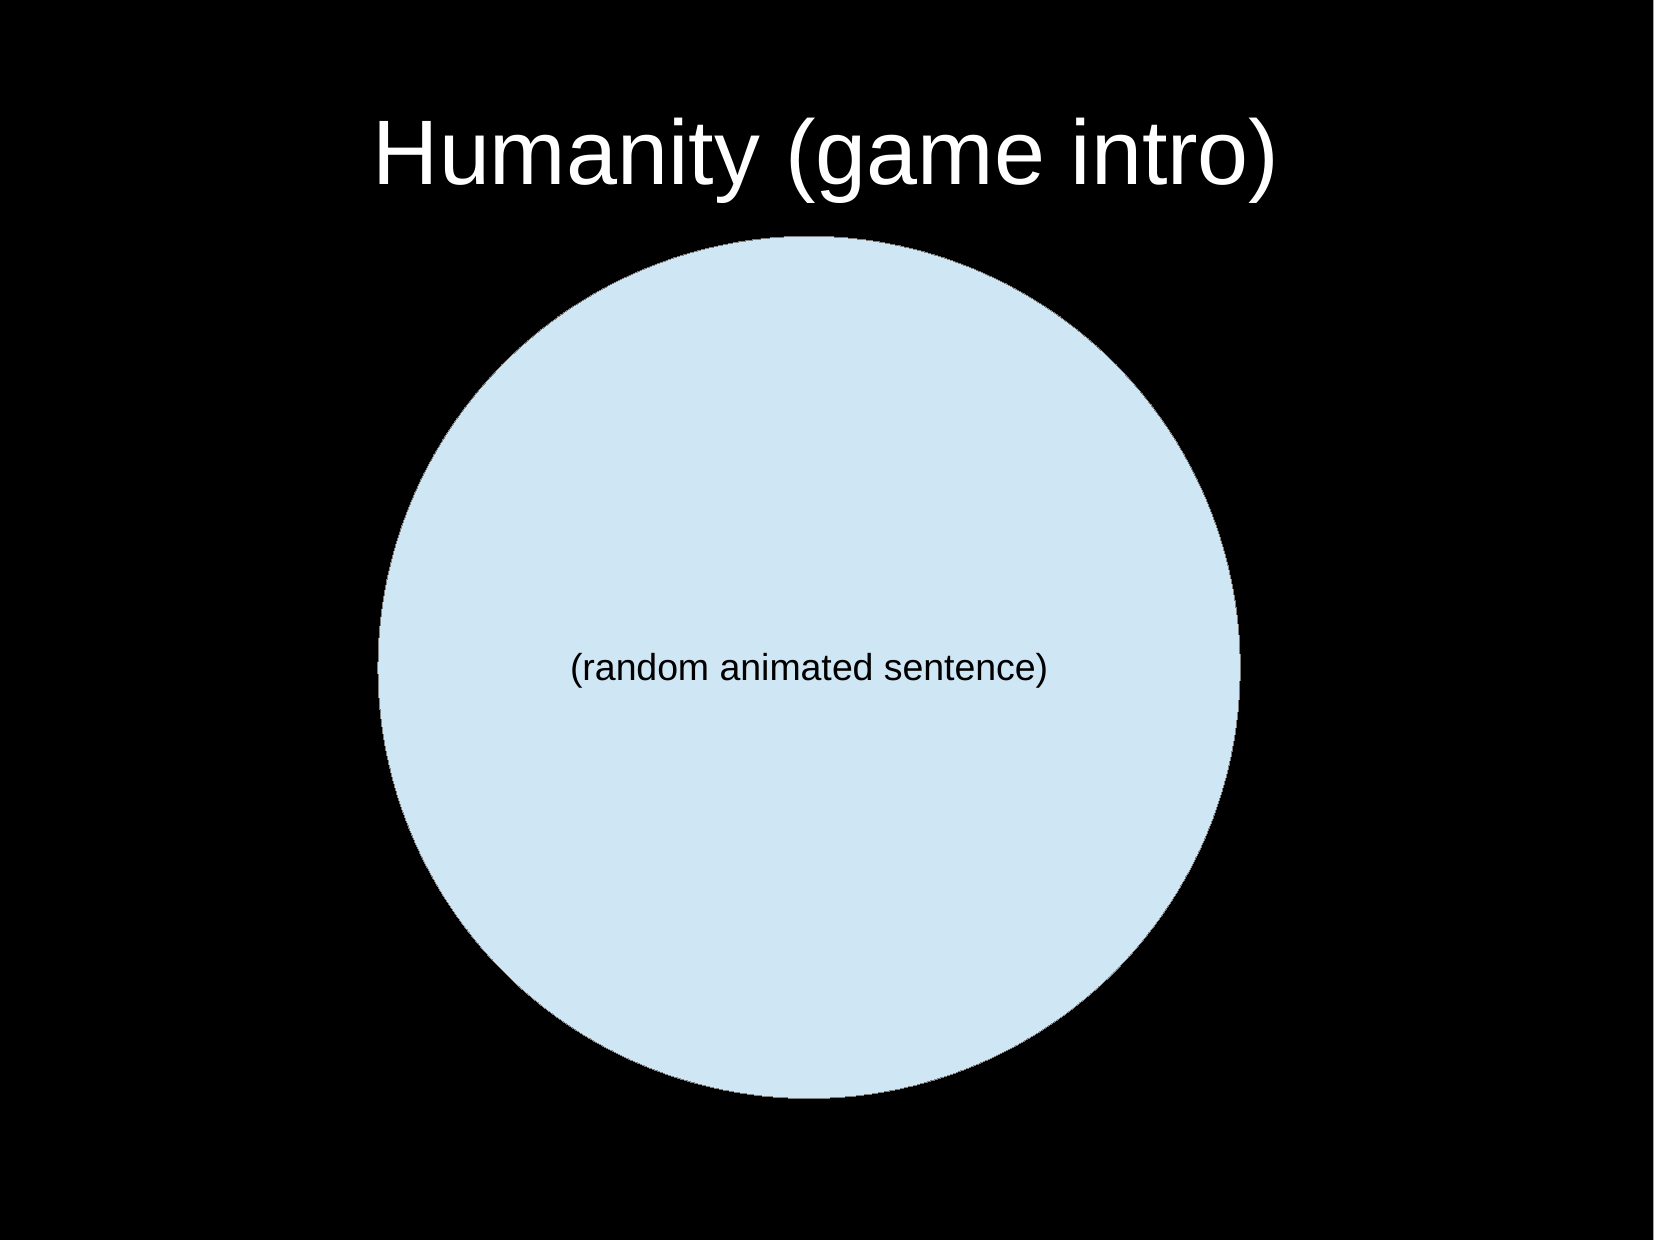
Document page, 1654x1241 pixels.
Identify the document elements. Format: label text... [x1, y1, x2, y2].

text_box (random animated sentence) [377, 236, 1241, 1099]
title Humanity (game intro) [82, 49, 1571, 257]
